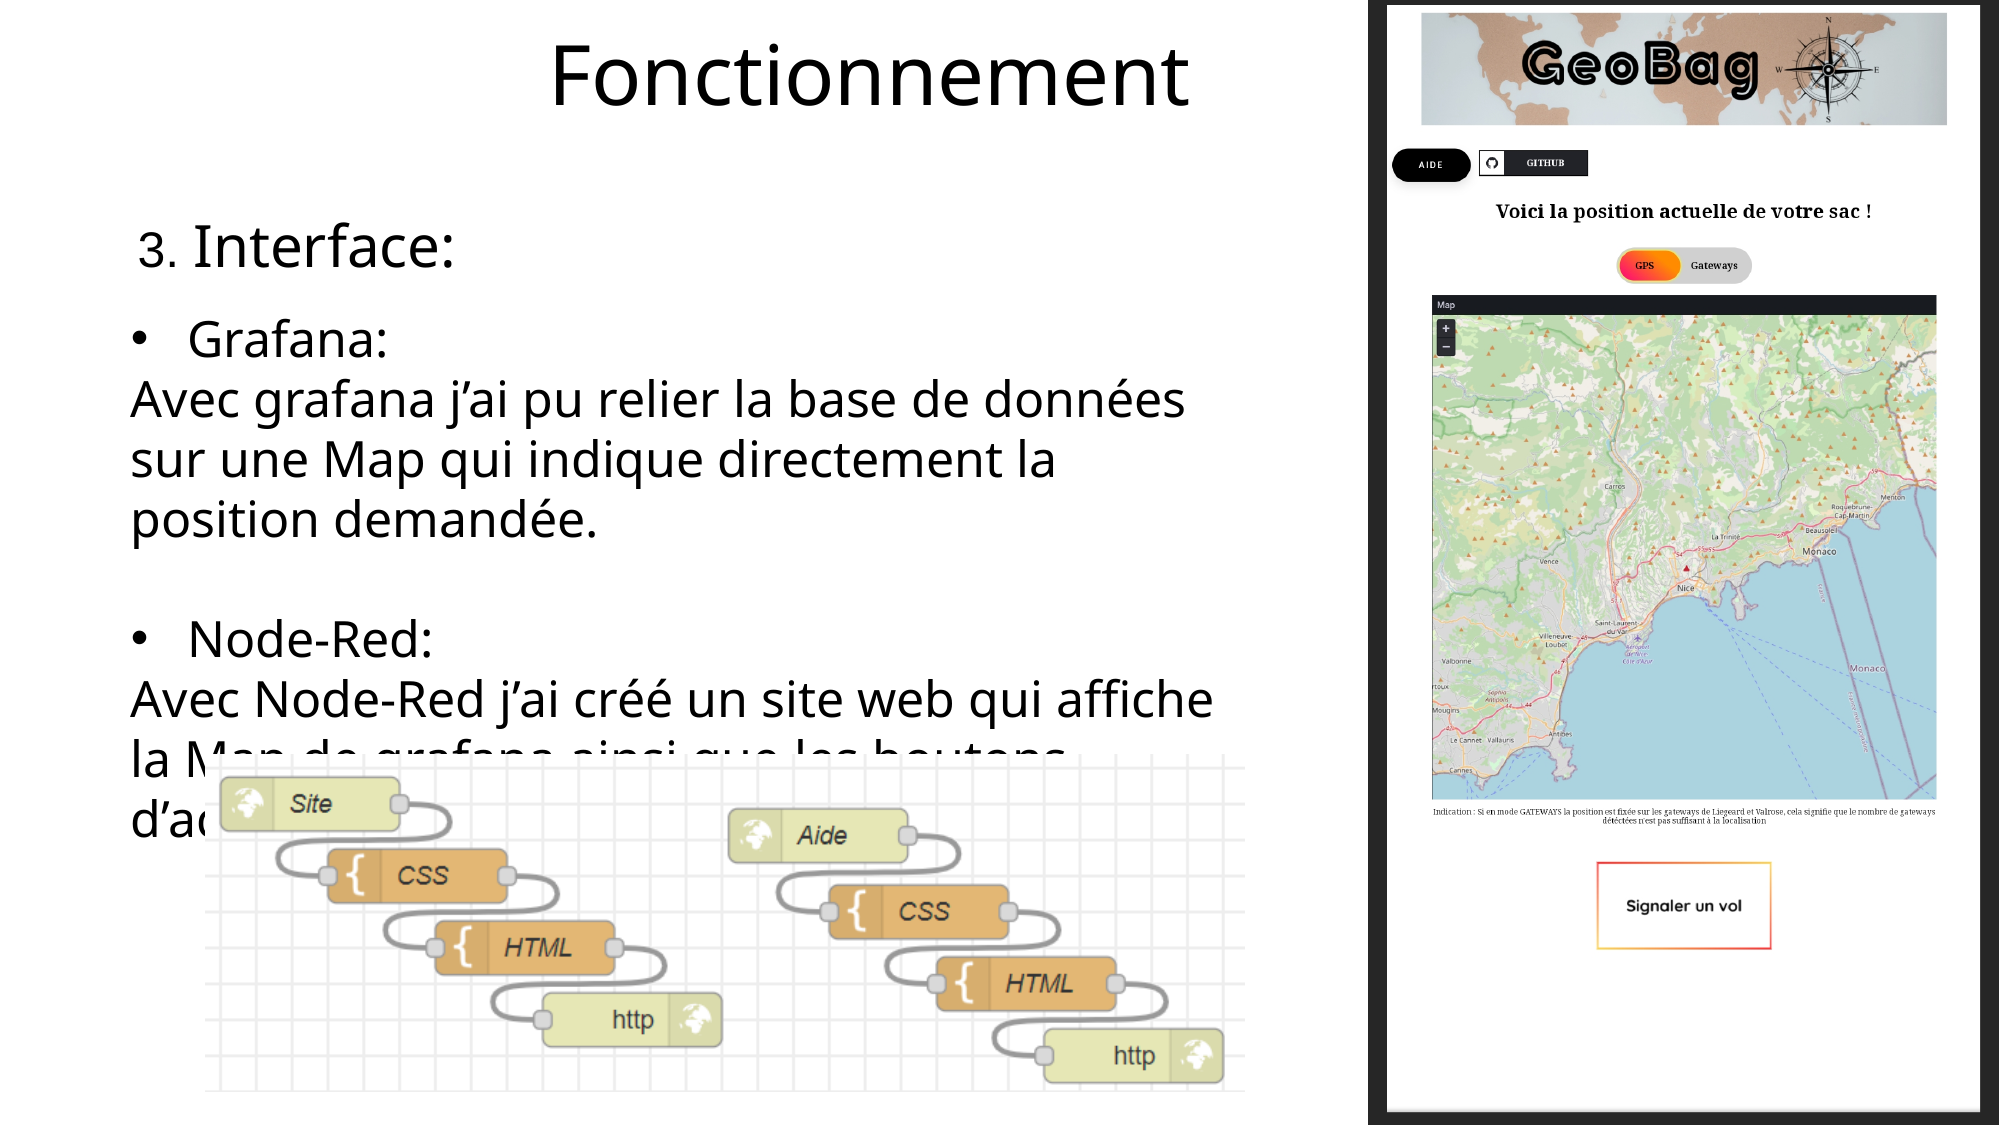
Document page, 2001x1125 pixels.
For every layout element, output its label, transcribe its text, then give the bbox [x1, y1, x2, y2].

text_box 3. Interface: [122, 201, 437, 288]
text_box [1369, 0, 1998, 1125]
picture [205, 755, 1245, 1092]
text_box Grafana: Avec grafana j’ai pu relier la base de données sur une Map qui indique directement la position demandée. Node-Red: Avec Node-Red j’ai créé un site web qui affiche la Map de grafana ainsi que les boutons d’actions. [115, 300, 1245, 786]
picture [1387, 5, 1981, 1113]
text_box Fonctionnement [533, 14, 1146, 132]
